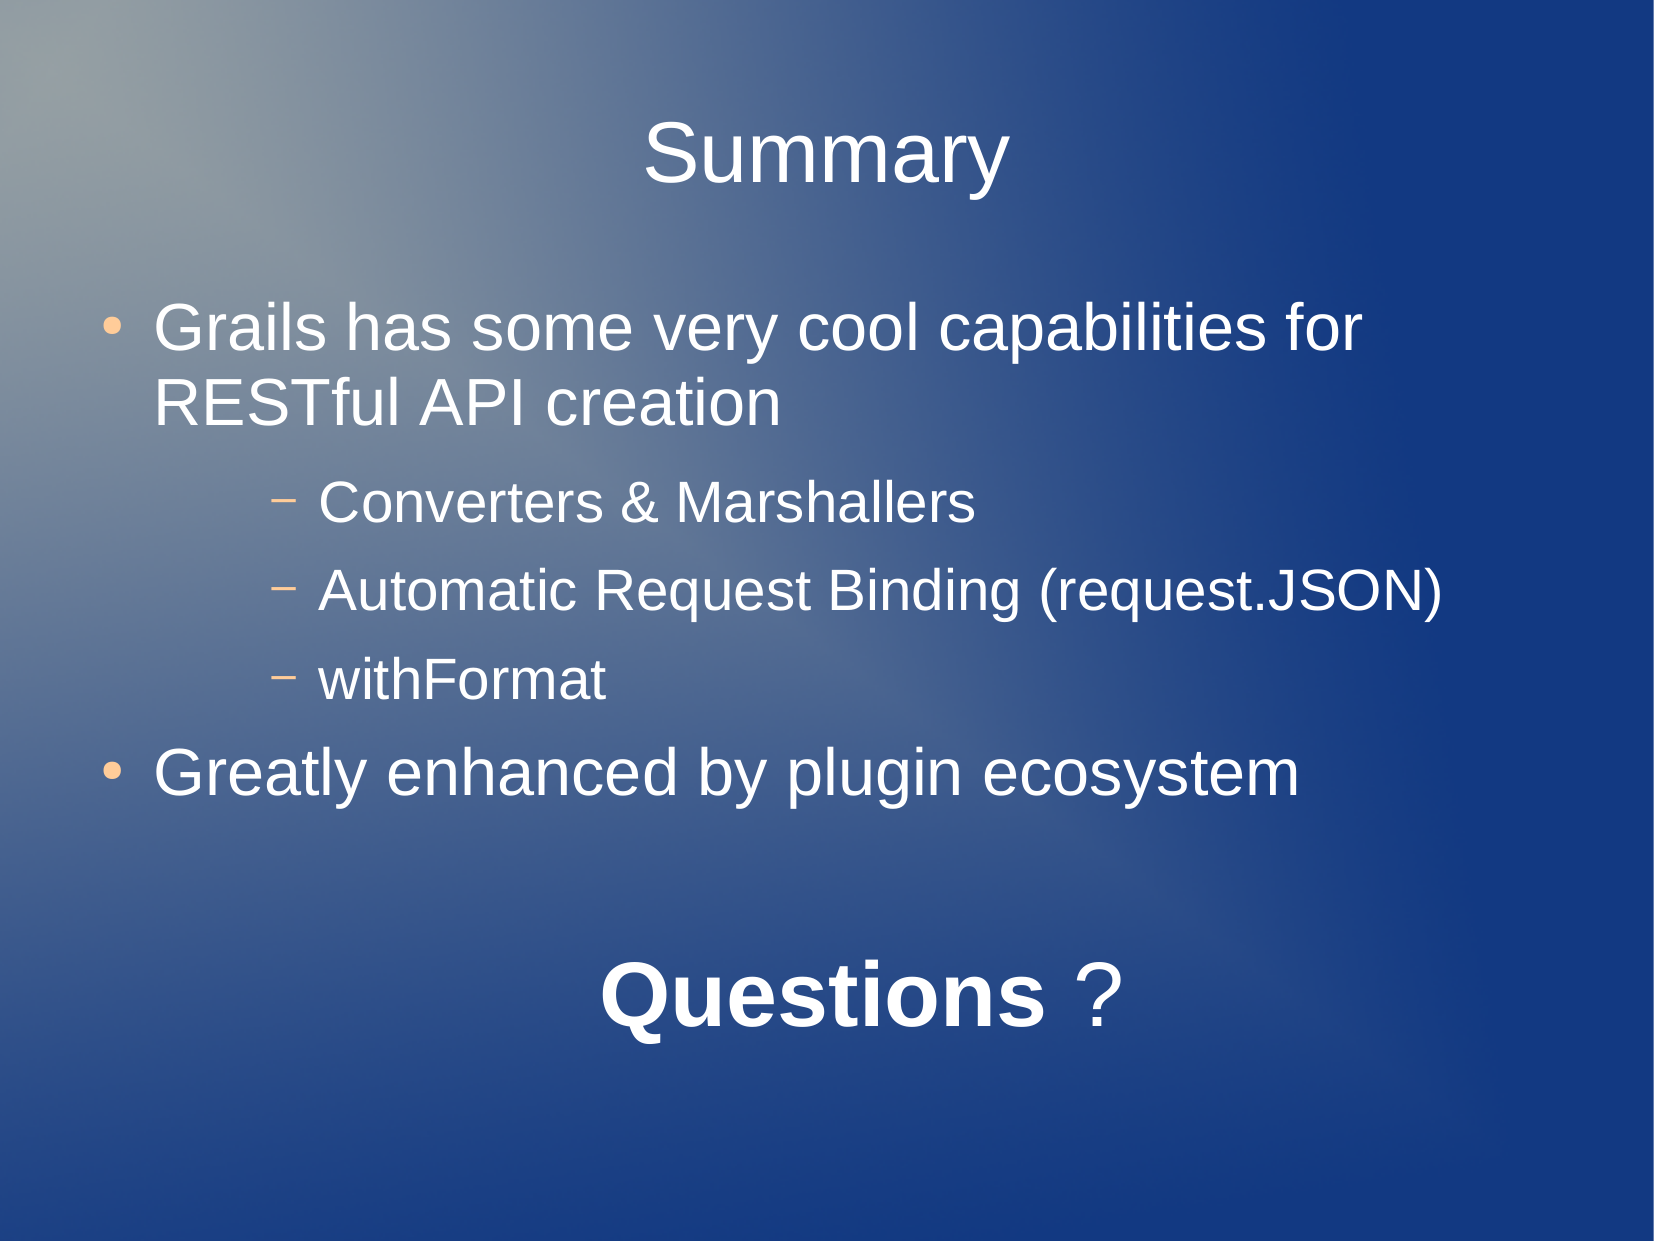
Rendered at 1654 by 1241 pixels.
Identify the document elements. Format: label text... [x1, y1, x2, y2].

picture [0, 0, 1654, 1241]
list Grails has some very cool capabilities for RESTful API creation Converters & Marshallers Automatic Request Binding (request.JSON) withFormat Greatly enhanced by plugin ecosystem Questions ? [82, 290, 1571, 1046]
title Summary [82, 49, 1571, 257]
